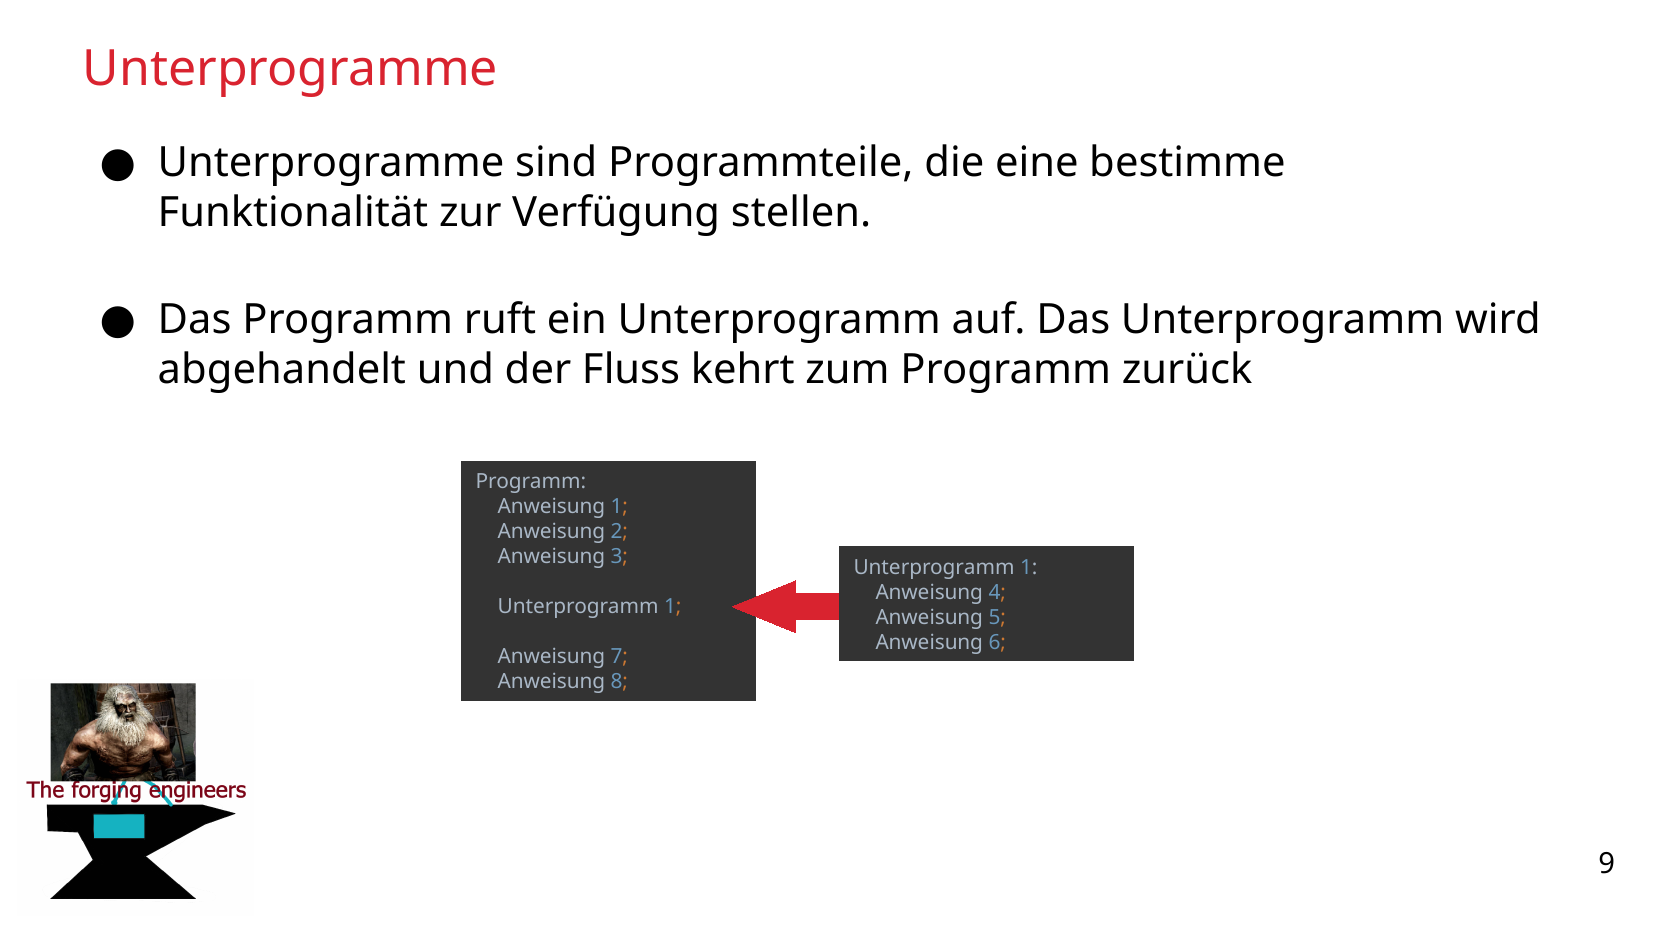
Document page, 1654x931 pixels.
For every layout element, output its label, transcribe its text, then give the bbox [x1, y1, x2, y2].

text_box Unterprogramme sind Programmteile, die eine bestimme Funktionalität zur Verfügung stellen. Das Programm ruft ein Unterprogramm auf. Das Unterprogramm wird abgehandelt und der Fluss kehrt zum Programm zurück [82, 135, 1560, 390]
text_box [732, 580, 839, 633]
text_box Programm: Anweisung 1; Anweisung 2; Anweisung 3; Unterprogramm 1; Anweisung 7; Anweisung 8; [461, 461, 756, 701]
title Unterprogramme [82, 37, 1571, 95]
text_box Unterprogramm 1: Anweisung 4; Anweisung 5; Anweisung 6; [839, 546, 1134, 661]
picture [17, 679, 254, 916]
